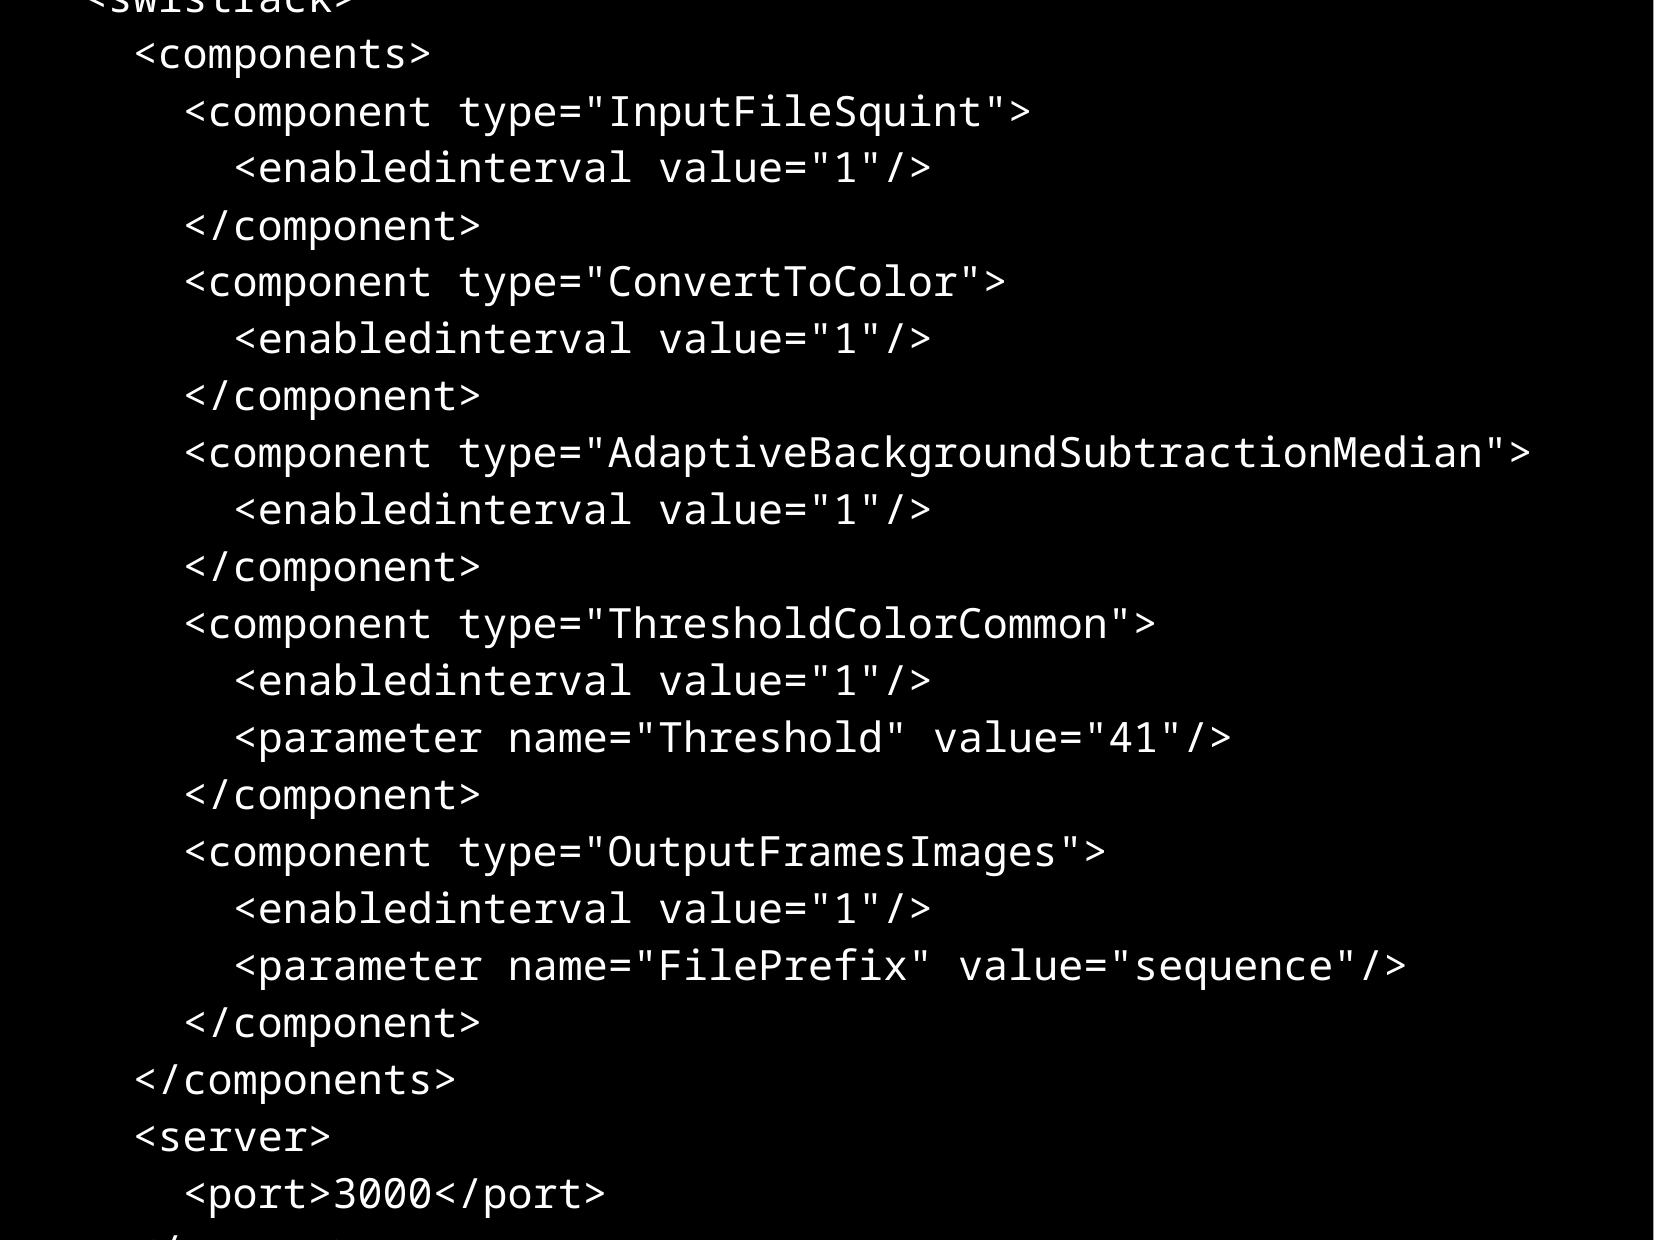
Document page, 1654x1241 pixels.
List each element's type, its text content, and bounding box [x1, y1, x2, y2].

text_box <?xml version="1.0" encoding="utf-8"?> <swistrack> <components> <component type="InputFileSquint"> <enabledinterval value="1"/> </component> <component type="ConvertToColor"> <enabledinterval value="1"/> </component> <component type="AdaptiveBackgroundSubtractionMedian"> <enabledinterval value="1"/> </component> <component type="ThresholdColorCommon"> <enabledinterval value="1"/> <parameter name="Threshold" value="41"/> </component> <component type="OutputFramesImages"> <enabledinterval value="1"/> <parameter name="FilePrefix" value="sequence"/> </component> </components> <server> <port>3000</port> </server> </swistrack> [82, 15, 1571, 1230]
